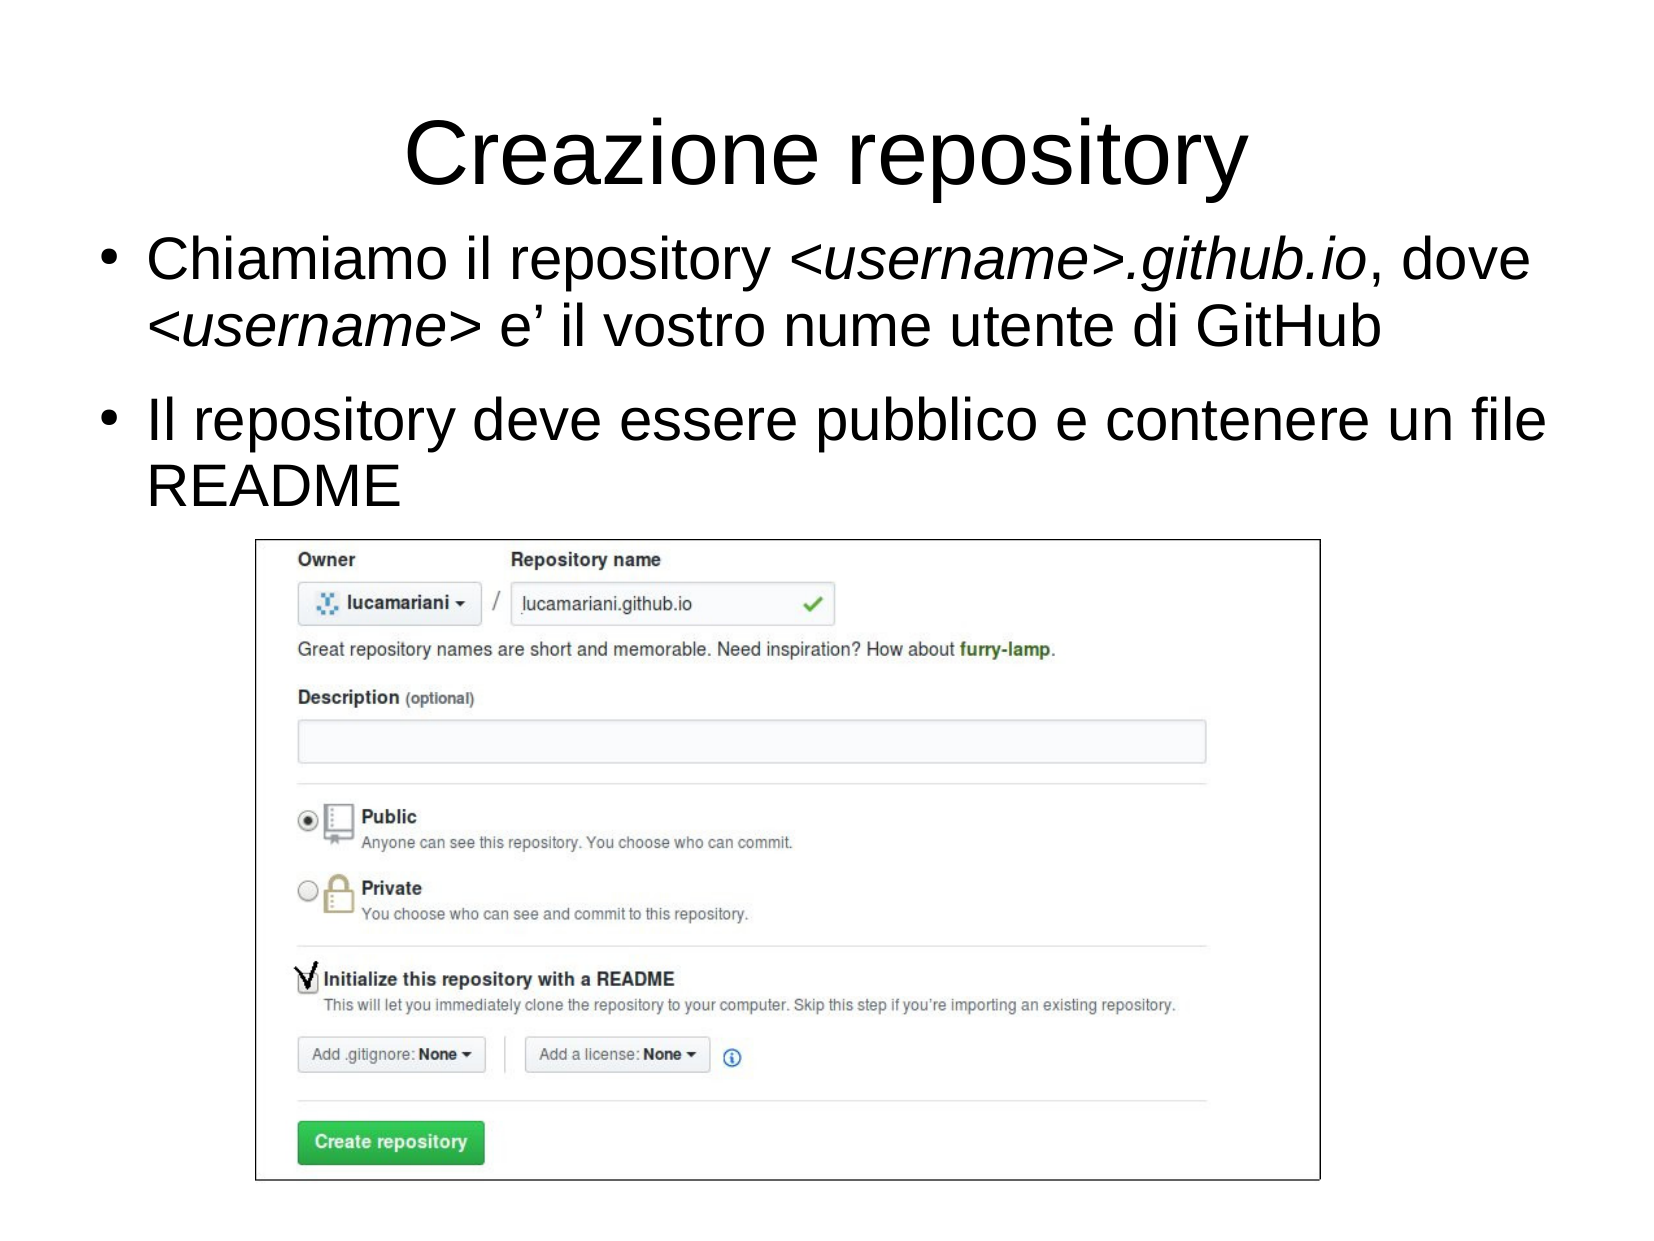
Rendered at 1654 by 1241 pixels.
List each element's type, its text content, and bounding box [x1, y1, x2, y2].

title Creazione repository [82, 49, 1571, 225]
picture [255, 539, 1321, 1187]
list Chiamiamo il repository <username>.github.io, dove <username> e’ il vostro nume utente di GitHub Il repository deve essere pubblico e contenere un file README [82, 225, 1571, 526]
